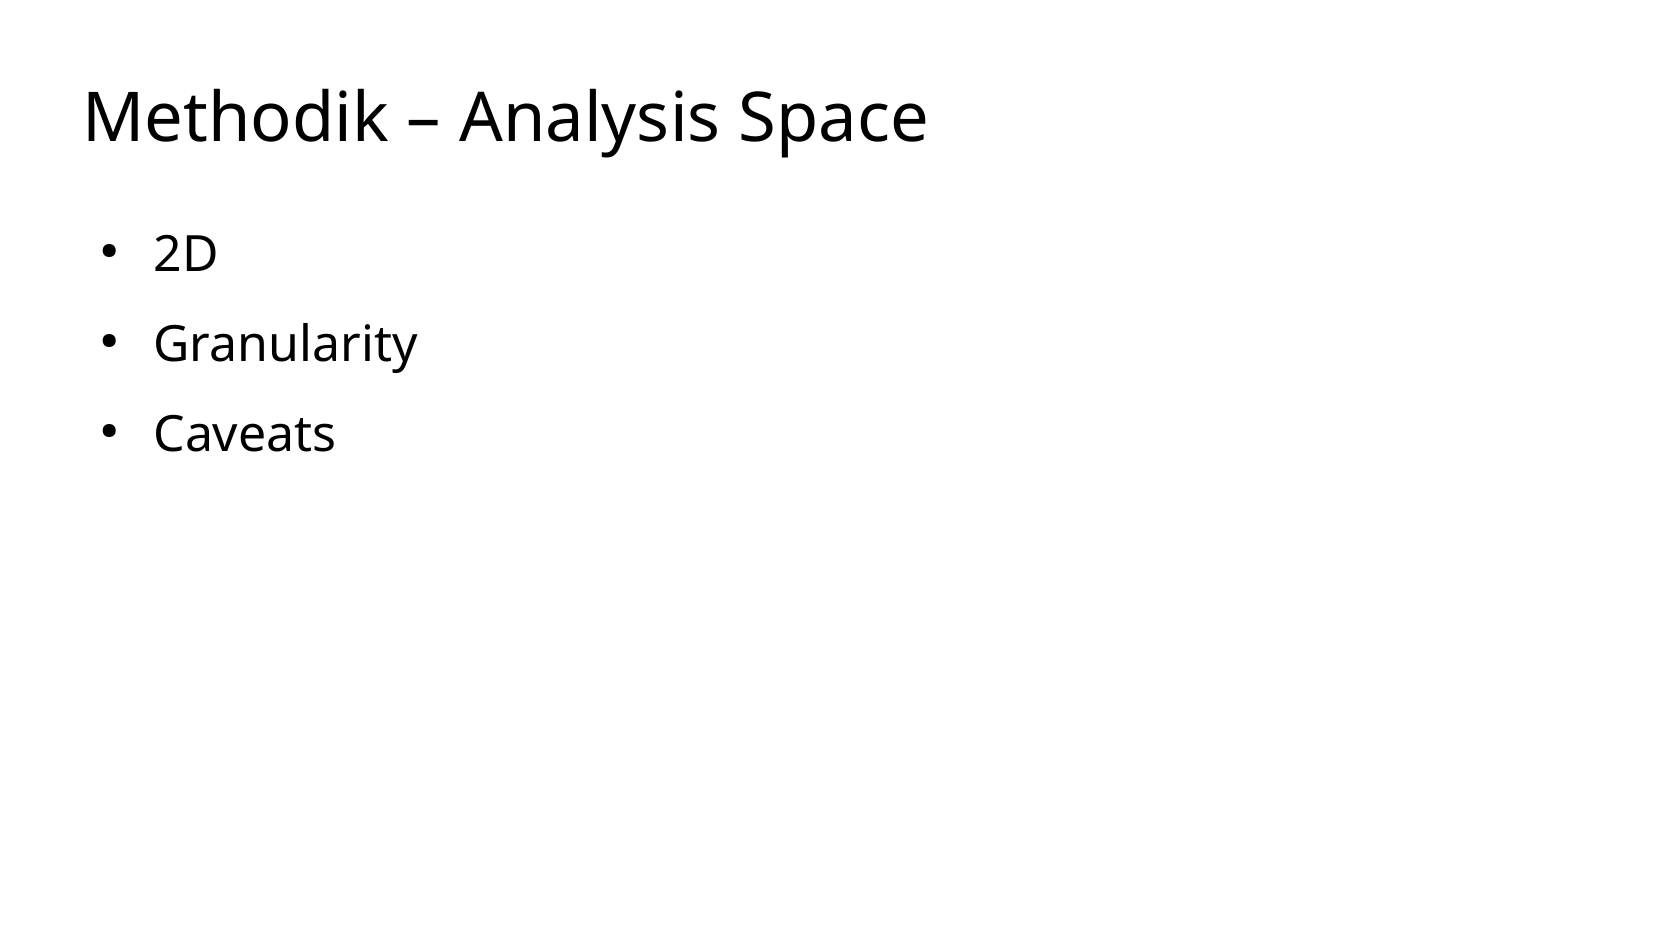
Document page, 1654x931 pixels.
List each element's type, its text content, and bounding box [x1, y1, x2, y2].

list 2D Granularity Caveats [82, 217, 1571, 758]
title Methodik – Analysis Space [82, 37, 1571, 193]
